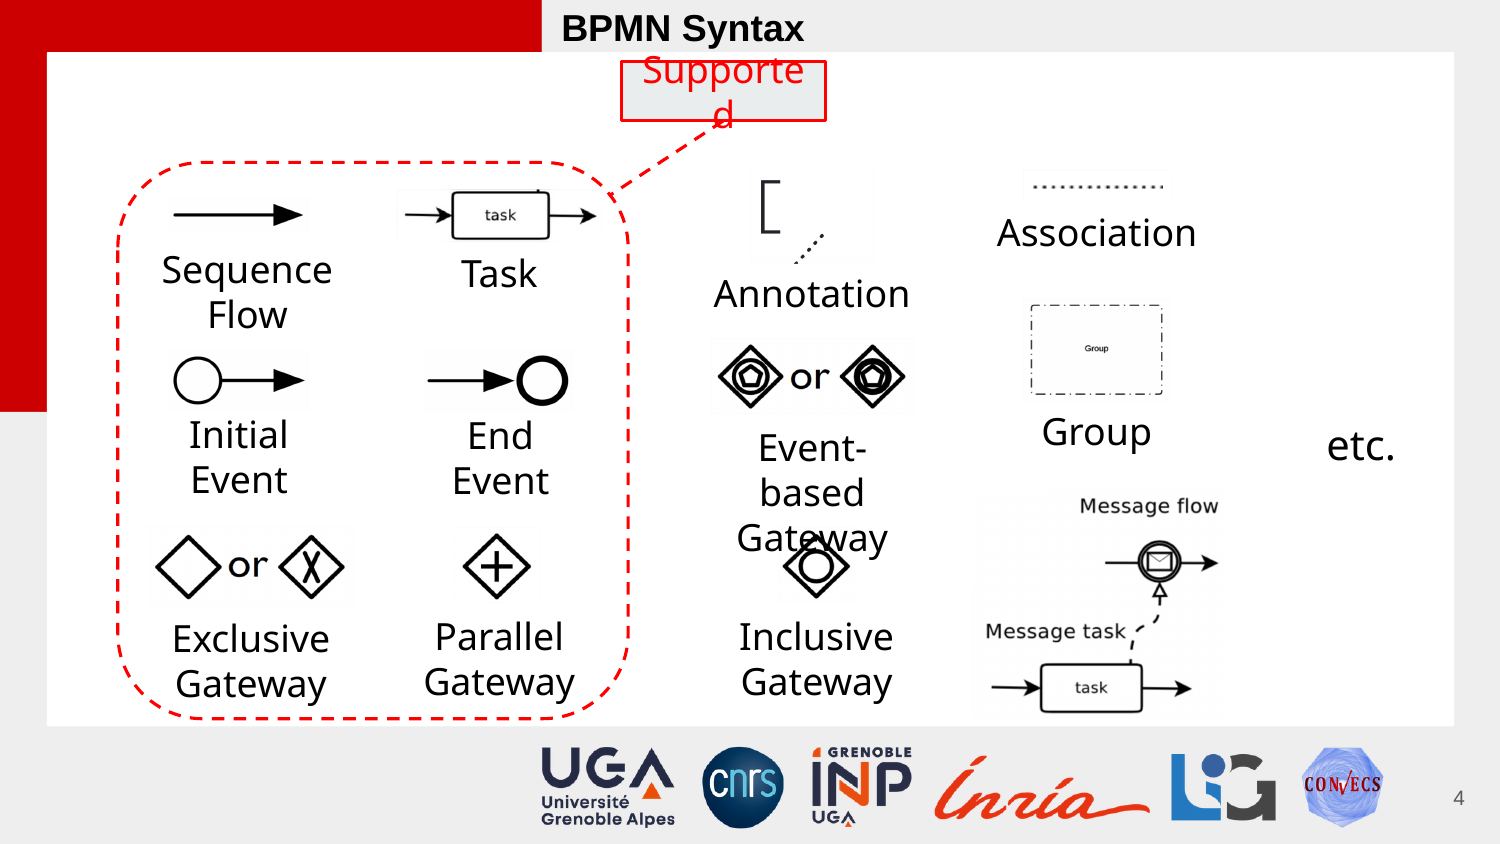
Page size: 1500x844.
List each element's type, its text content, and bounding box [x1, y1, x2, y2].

text_box Inclusive Gateway [707, 598, 926, 719]
text_box Supported [621, 61, 826, 121]
text_box End Event [426, 397, 575, 518]
text_box Association [975, 194, 1219, 270]
text_box Annotation [693, 254, 932, 330]
text_box Sequence Flow [145, 231, 350, 352]
text_box Initial Event [165, 396, 313, 517]
text_box etc. [1311, 404, 1423, 456]
text_box etc. [1332, 440, 1344, 447]
text_box Group [1022, 393, 1171, 469]
text_box BPMN Syntax [546, 0, 1441, 55]
text_box Exclusive Gateway [141, 599, 361, 720]
text_box Task [425, 234, 574, 311]
text_box Parallel Gateway [390, 598, 609, 719]
text_box Event-based Gateway [695, 408, 930, 574]
slide_number <numéro> [1389, 764, 1480, 830]
picture [0, 0, 1500, 844]
